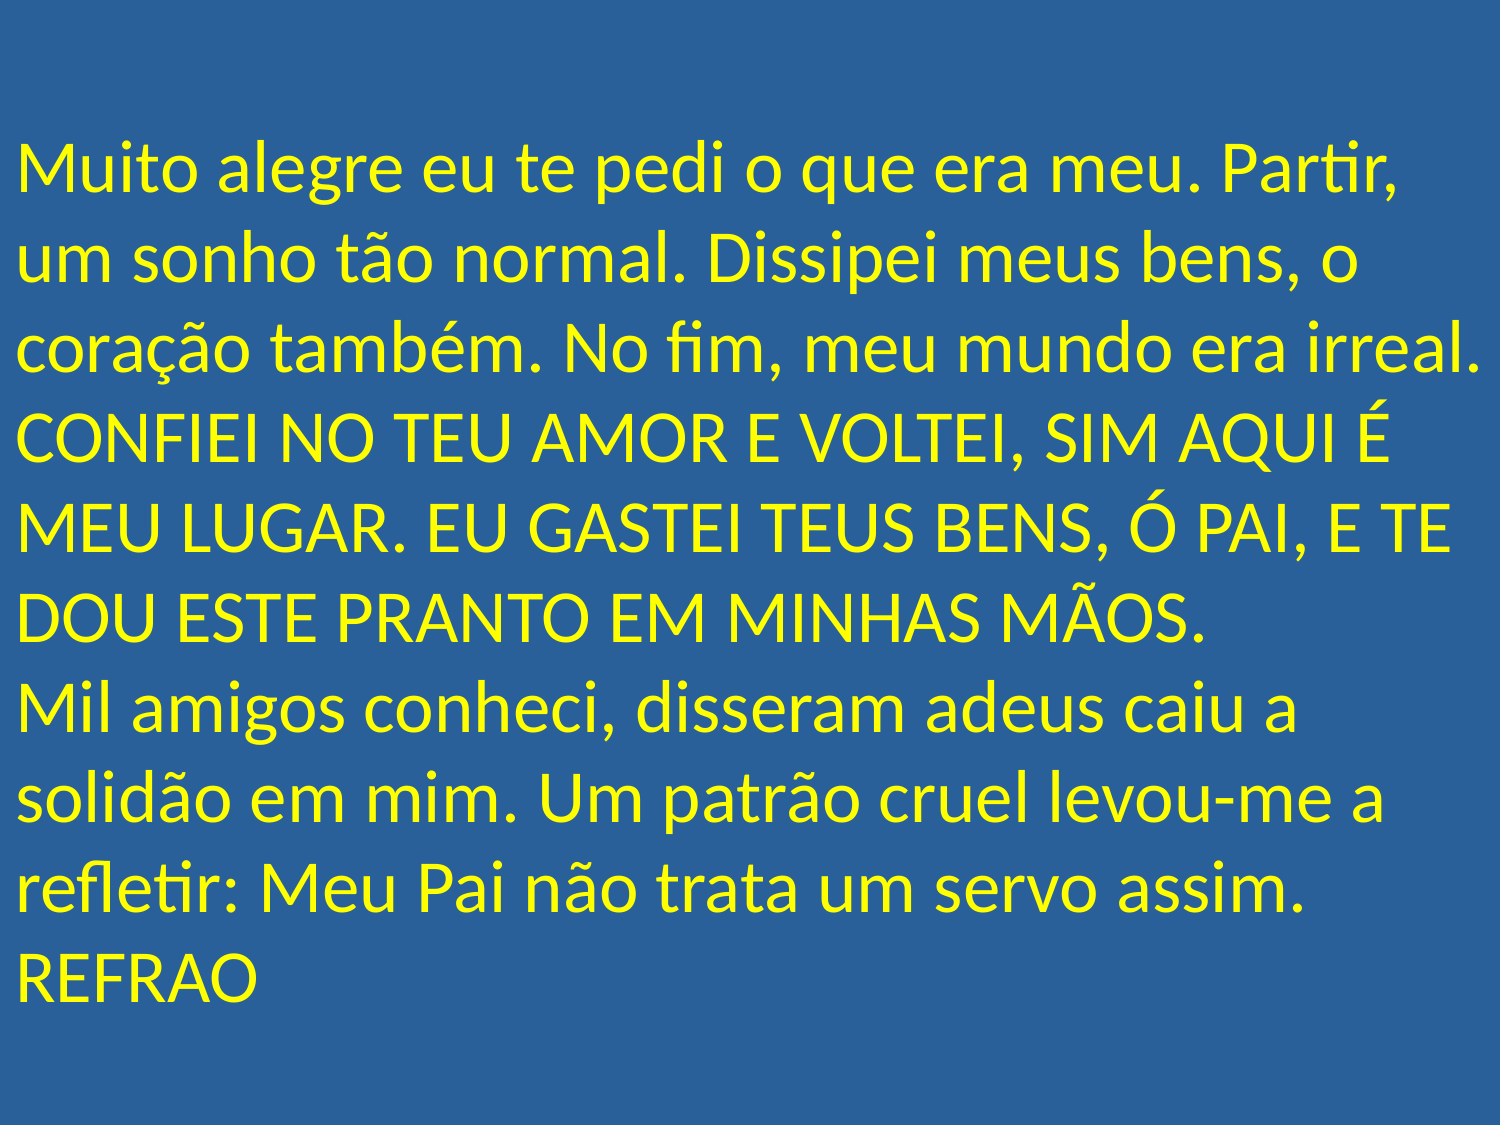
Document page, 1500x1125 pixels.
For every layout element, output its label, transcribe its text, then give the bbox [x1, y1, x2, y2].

title Muito alegre eu te pedi o que era meu. Partir, um sonho tão normal. Dissipei meus bens, o coração também. No fim, meu mundo era irreal. CONFIEI NO TEU AMOR E VOLTEI, SIM AQUI É MEU LUGAR. EU GASTEI TEUS BENS, Ó PAI, E TE DOU ESTE PRANTO EM MINHAS MÃOS. Mil amigos conheci, disseram adeus caiu a solidão em mim. Um patrão cruel levou-me a refletir: Meu Pai não trata um servo assim. REFRAO [0, 0, 1500, 1125]
